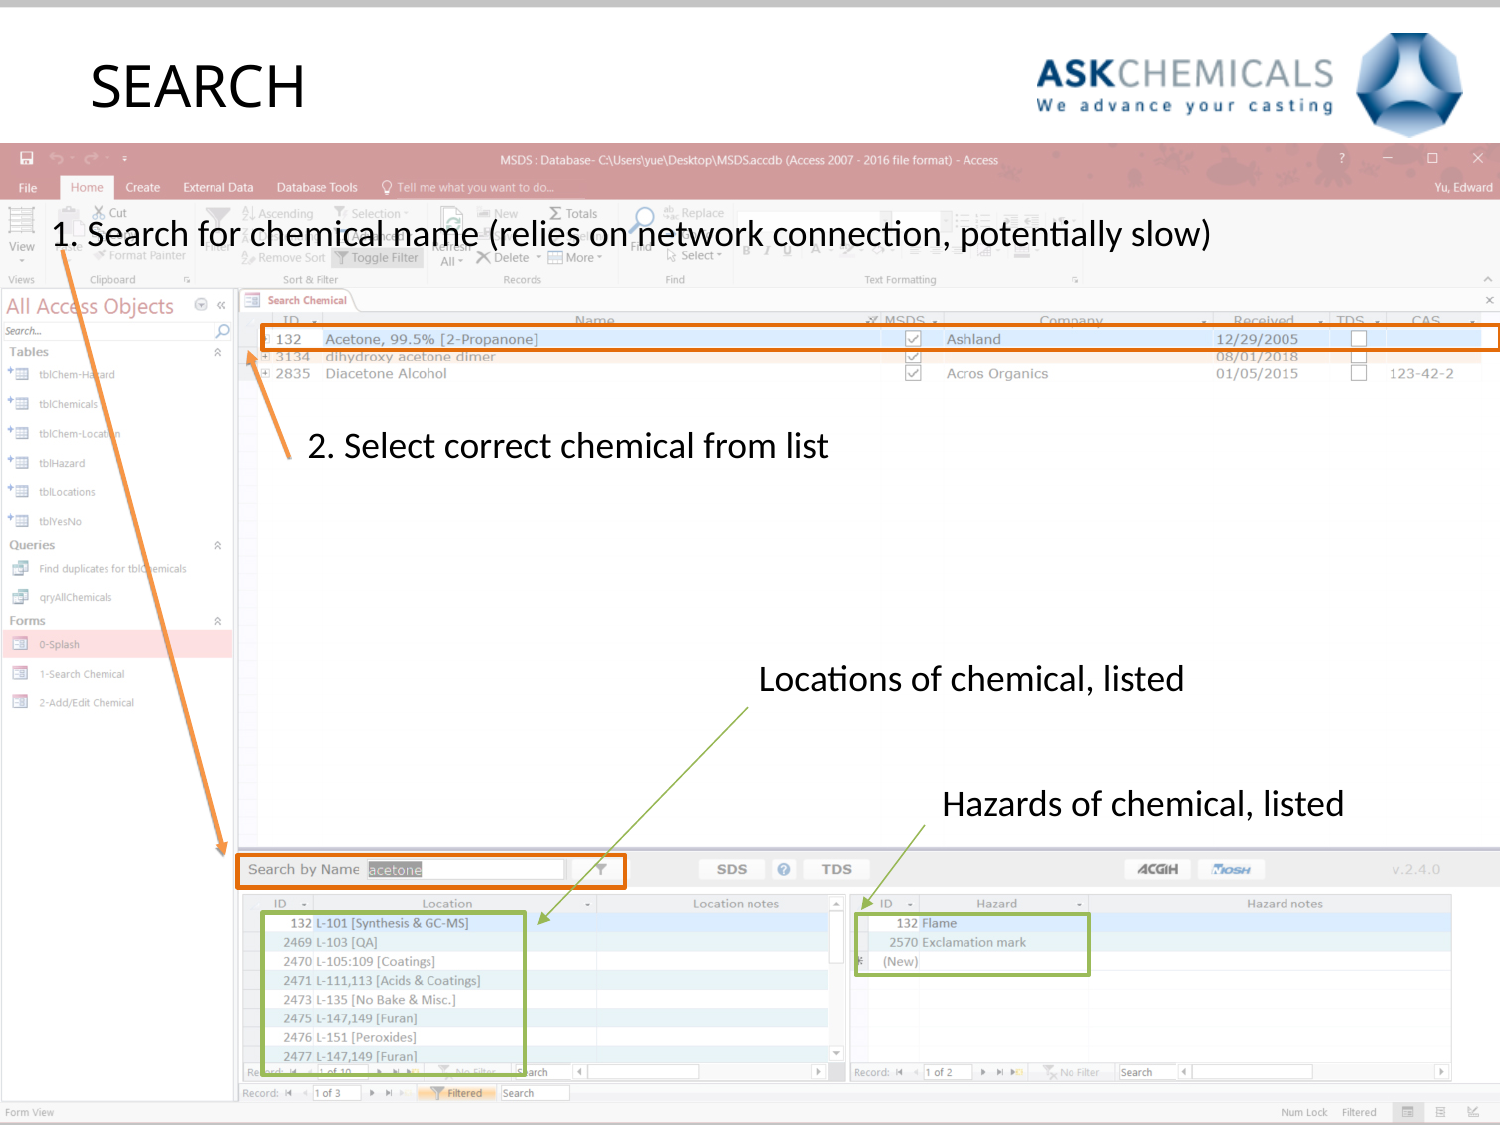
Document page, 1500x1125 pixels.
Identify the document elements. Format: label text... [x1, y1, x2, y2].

text_box 1. Search for chemical name (relies on network connection, potentially slow) [35, 201, 1229, 261]
picture [265, 327, 1498, 348]
title search [75, 37, 1425, 131]
picture [1037, 33, 1463, 138]
text_box Locations of chemical, listed [744, 646, 1201, 707]
text_box Hazards of chemical, listed [927, 771, 1361, 832]
picture [0, 143, 1500, 1123]
text_box 2. Select correct chemical from list [292, 413, 845, 473]
